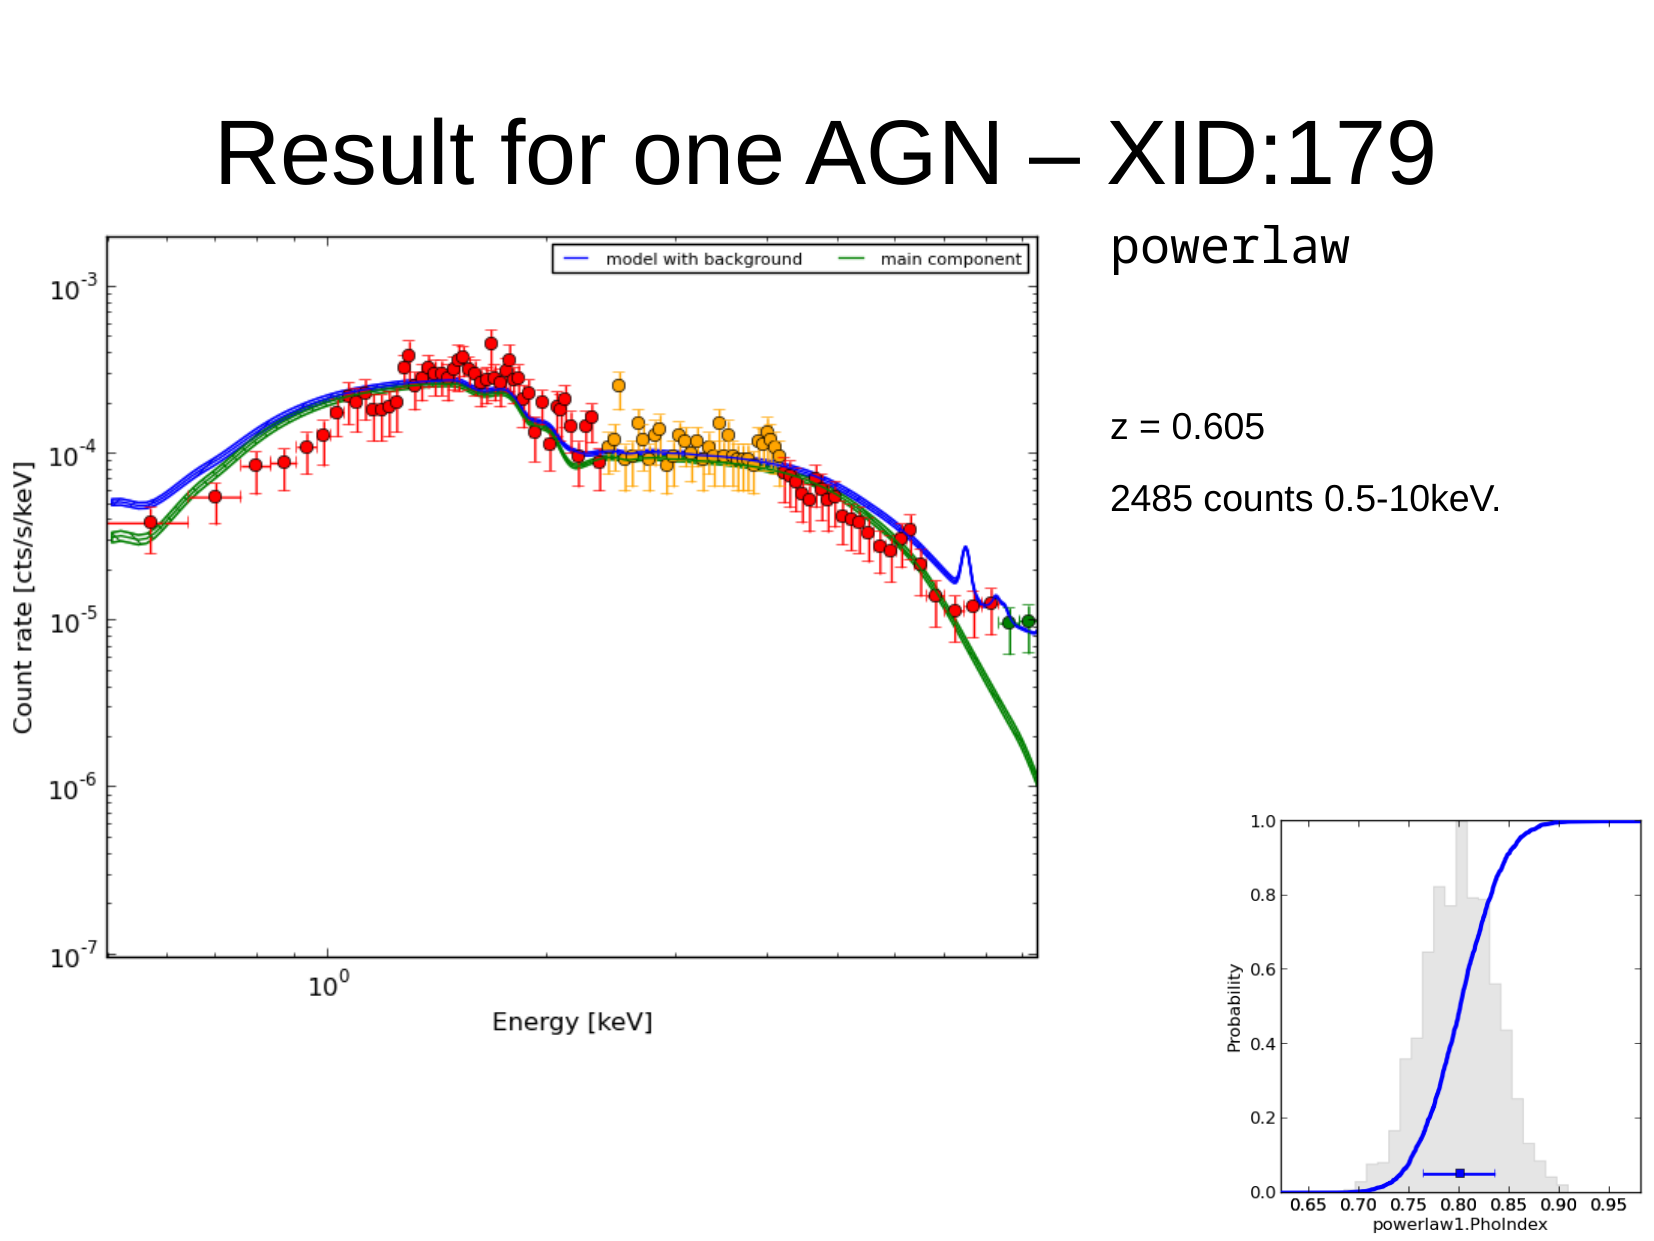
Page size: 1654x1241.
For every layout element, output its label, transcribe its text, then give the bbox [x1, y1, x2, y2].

list powerlaw z = 0.605 2485 counts 0.5-10keV. [1110, 210, 1654, 691]
picture [0, 223, 1052, 1051]
picture [1154, 719, 1654, 1241]
title Result for one AGN – XID:179 [82, 49, 1571, 257]
